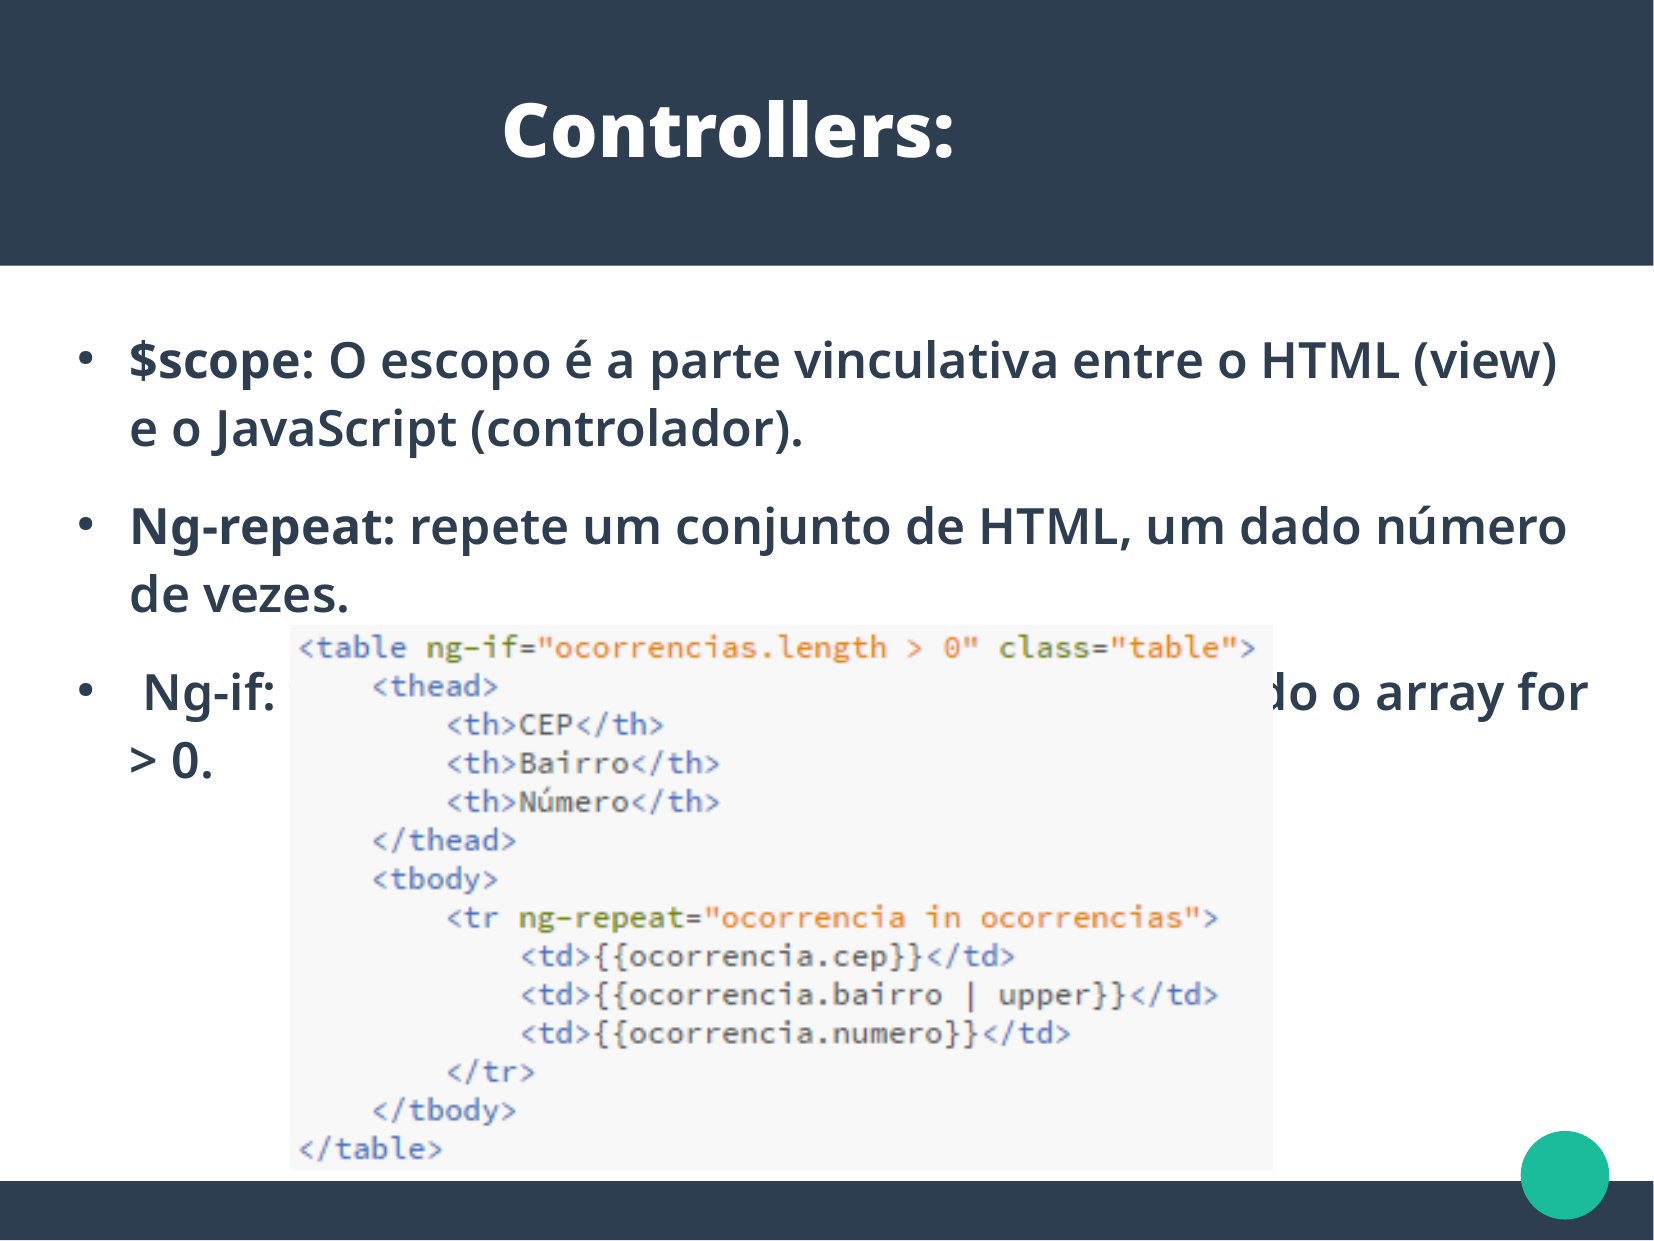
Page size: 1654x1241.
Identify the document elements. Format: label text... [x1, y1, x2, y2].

title Controllers: [59, 49, 1595, 207]
picture [290, 625, 1273, 1170]
list $scope: O escopo é a parte vinculativa entre o HTML (view) e o JavaScript (controlador). Ng-repeat: repete um conjunto de HTML, um dado número de vezes. Ng-if: foi utilizado para mostrar a tabela quando o array for > 0. [59, 324, 1595, 1152]
